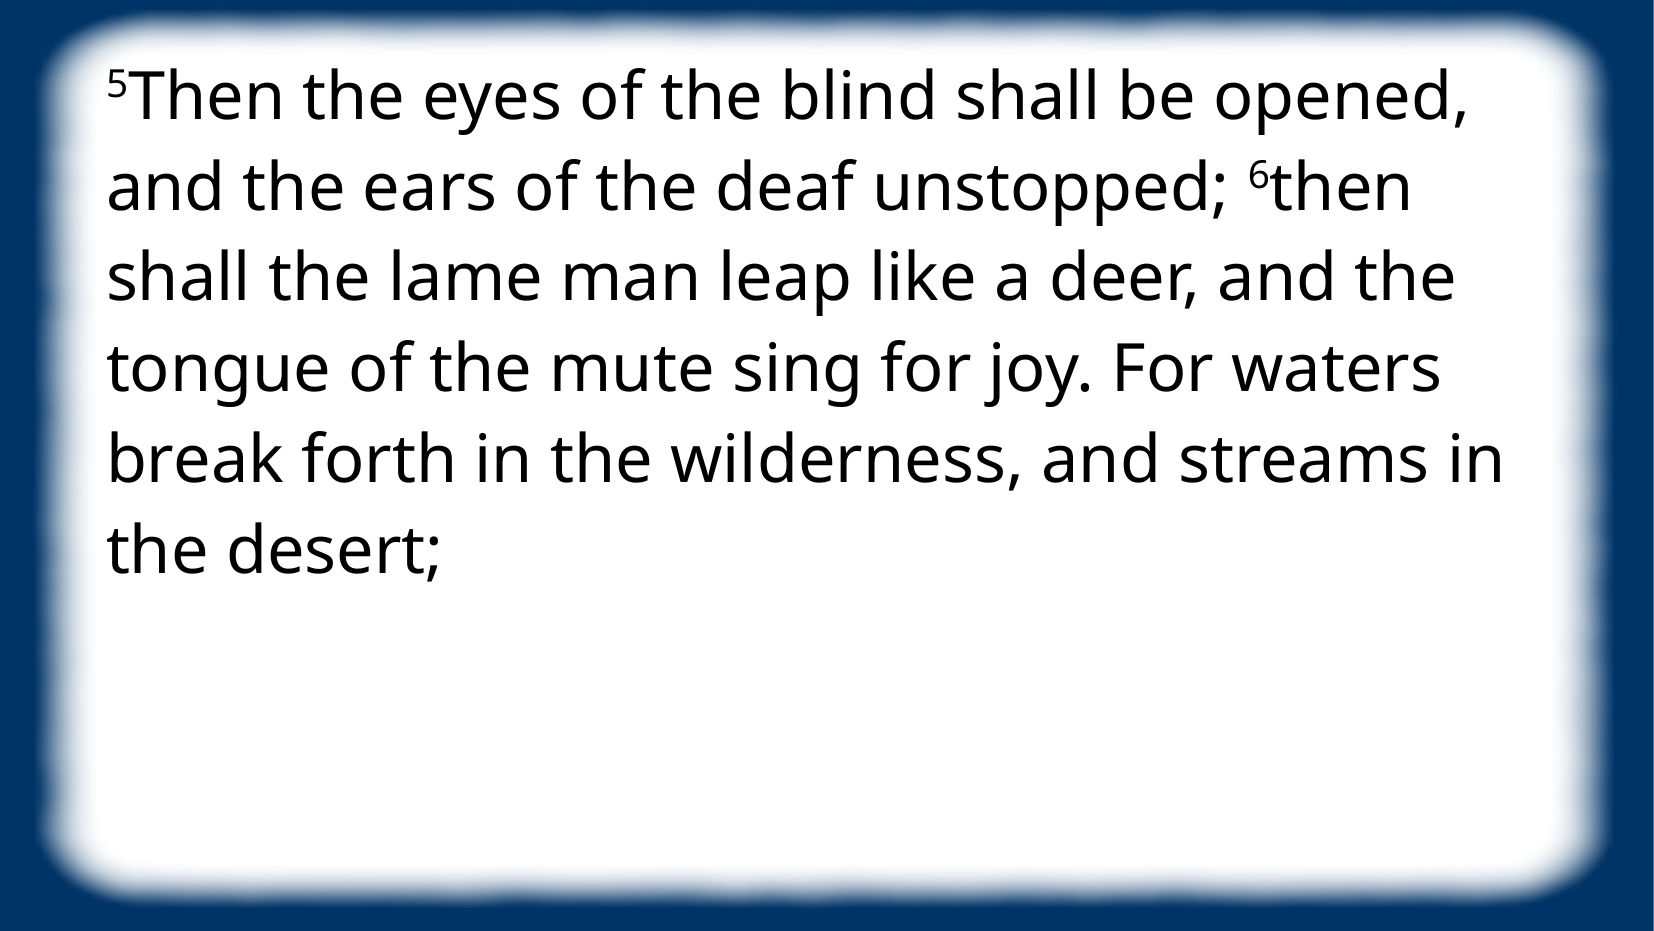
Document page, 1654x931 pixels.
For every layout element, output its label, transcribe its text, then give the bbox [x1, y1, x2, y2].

picture [0, 0, 1654, 931]
text_box 5Then the eyes of the blind shall be opened, and the ears of the deaf unstopped; 6then shall the lame man leap like a deer, and the tongue of the mute sing for joy. For waters break forth in the wilderness, and streams in the desert; [91, 40, 1562, 500]
